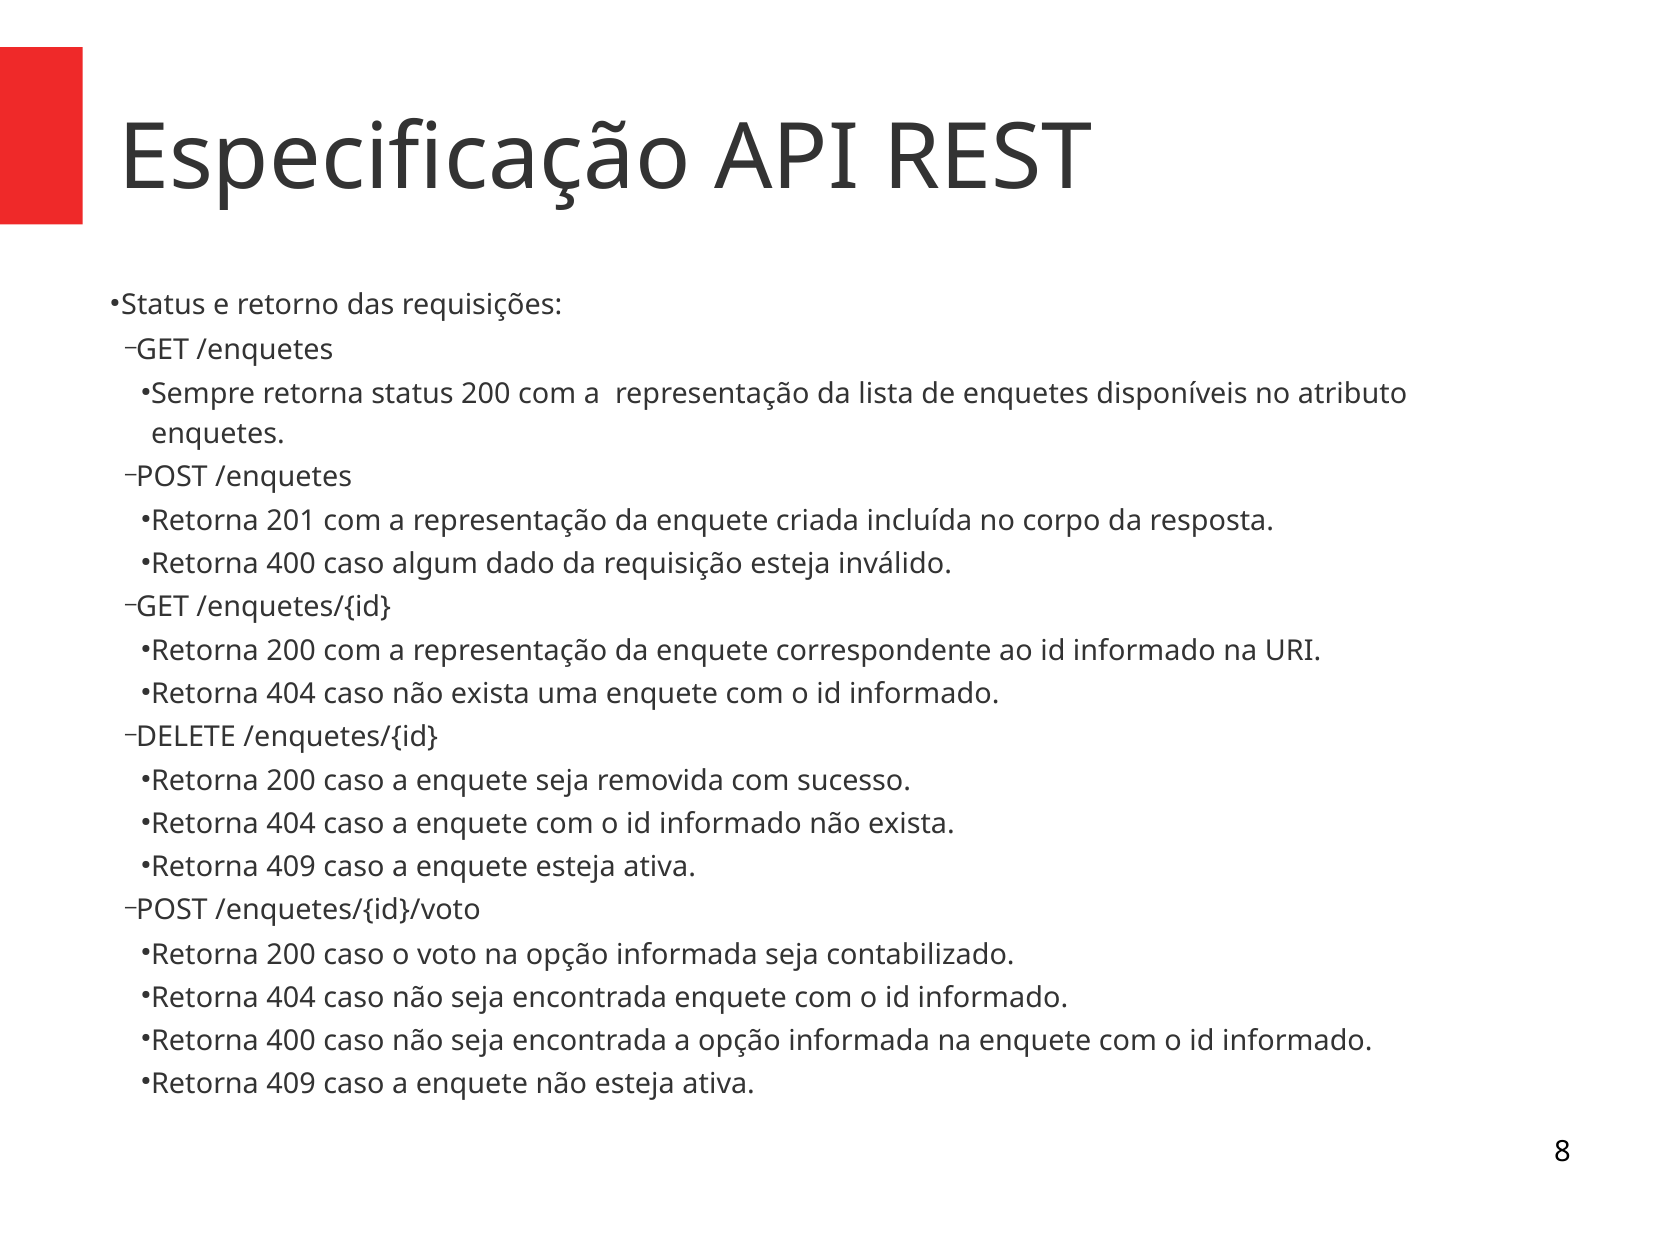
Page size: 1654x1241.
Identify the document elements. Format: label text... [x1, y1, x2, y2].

title Especificação API REST [118, 49, 1571, 257]
list Status e retorno das requisições: GET /enquetes Sempre retorna status 200 com a representação da lista de enquetes disponíveis no atributo enquetes. POST /enquetes Retorna 201 com a representação da enquete criada incluída no corpo da resposta. Retorna 400 caso algum dado da requisição esteja inválido. GET /enquetes/{id} Retorna 200 com a representação da enquete correspondente ao id informado na URI. Retorna 404 caso não exista uma enquete com o id informado. DELETE /enquetes/{id} Retorna 200 caso a enquete seja removida com sucesso. Retorna 404 caso a enquete com o id informado não exista. Retorna 409 caso a enquete esteja ativa. POST /enquetes/{id}/voto Retorna 200 caso o voto na opção informada seja contabilizado. Retorna 404 caso não seja encontrada enquete com o id informado. Retorna 400 caso não seja encontrada a opção informada na enquete com o id informado. Retorna 409 caso a enquete não esteja ativa. [106, 283, 1524, 1133]
